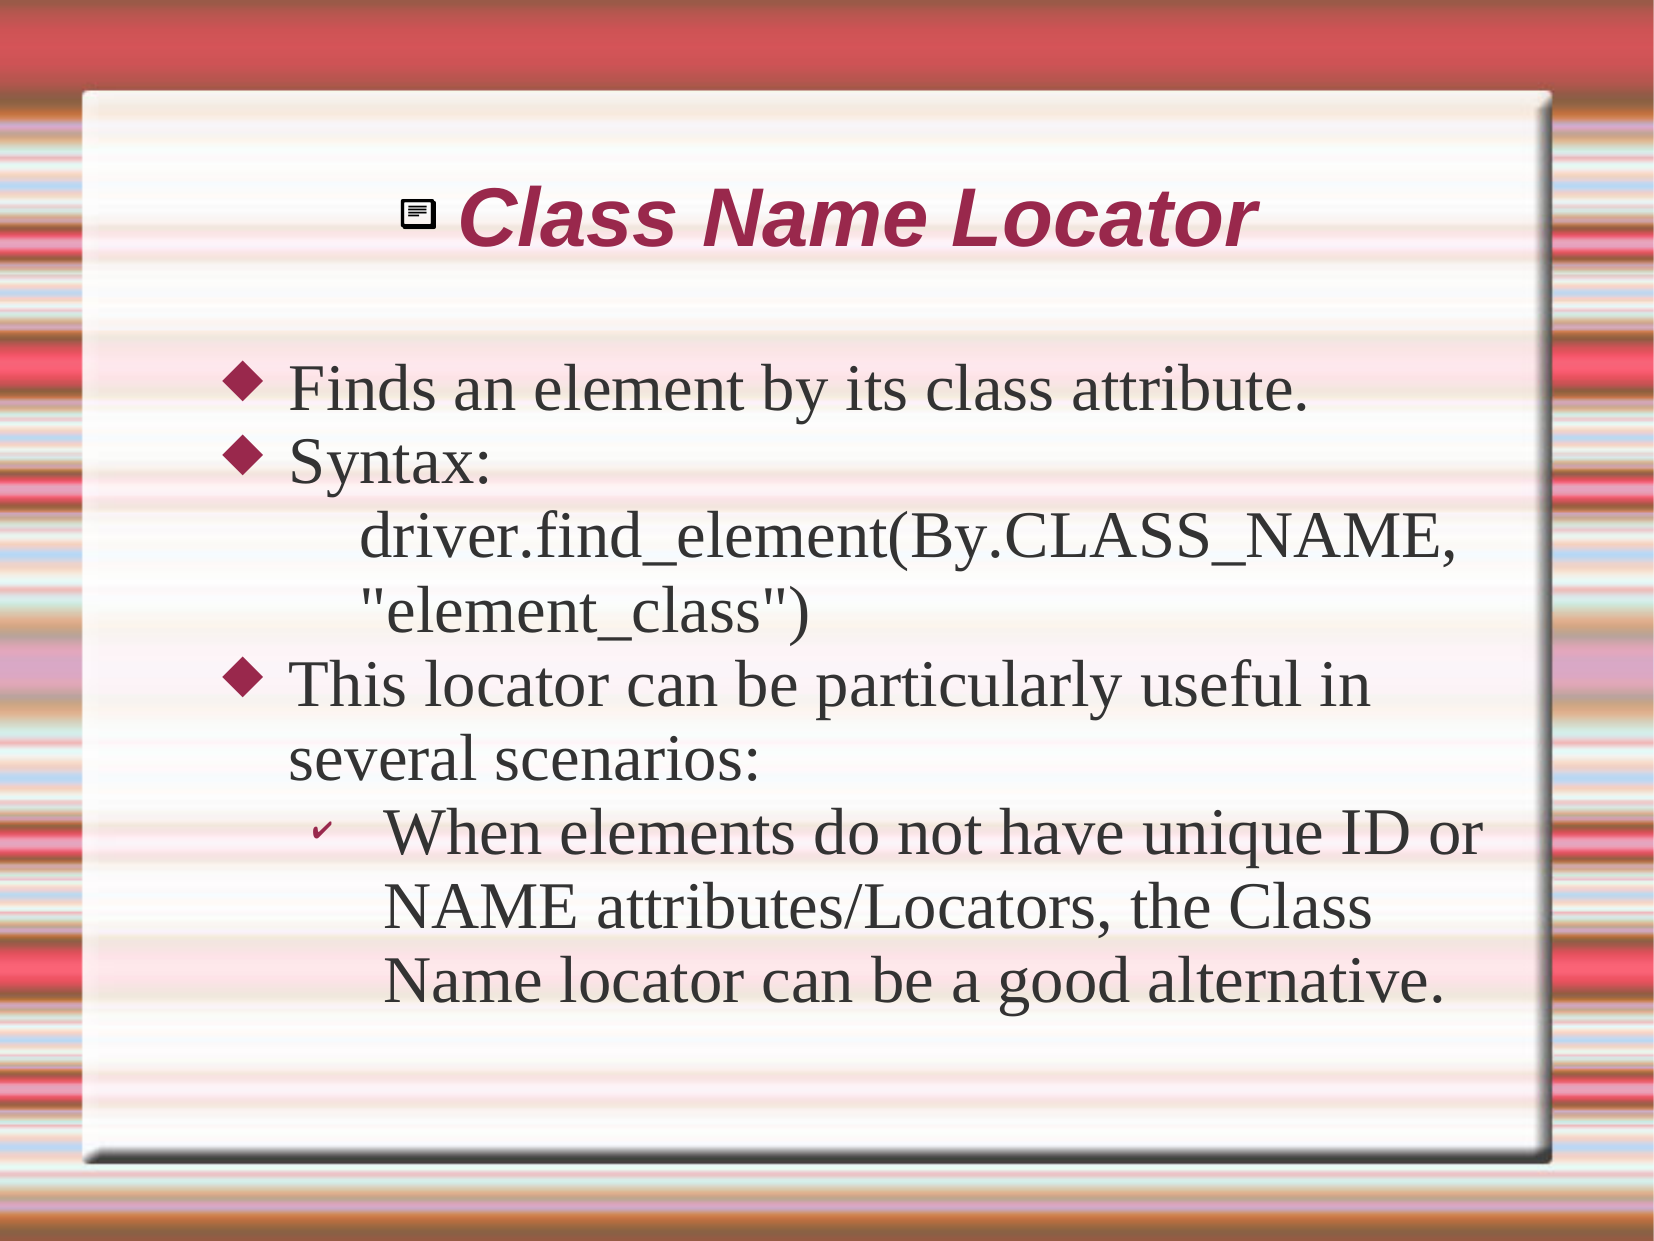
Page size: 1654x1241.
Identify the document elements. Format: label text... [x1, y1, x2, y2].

list Finds an element by its class attribute. Syntax: driver.find_element(By.CLASS_NAME, "element_class") This locator can be particularly useful in several scenarios: When elements do not have unique ID or NAME attributes/Locators, the Class Name locator can be a good alternative. [135, 350, 1517, 1166]
title Class Name Locator [121, 114, 1534, 322]
picture [0, 0, 1654, 1241]
